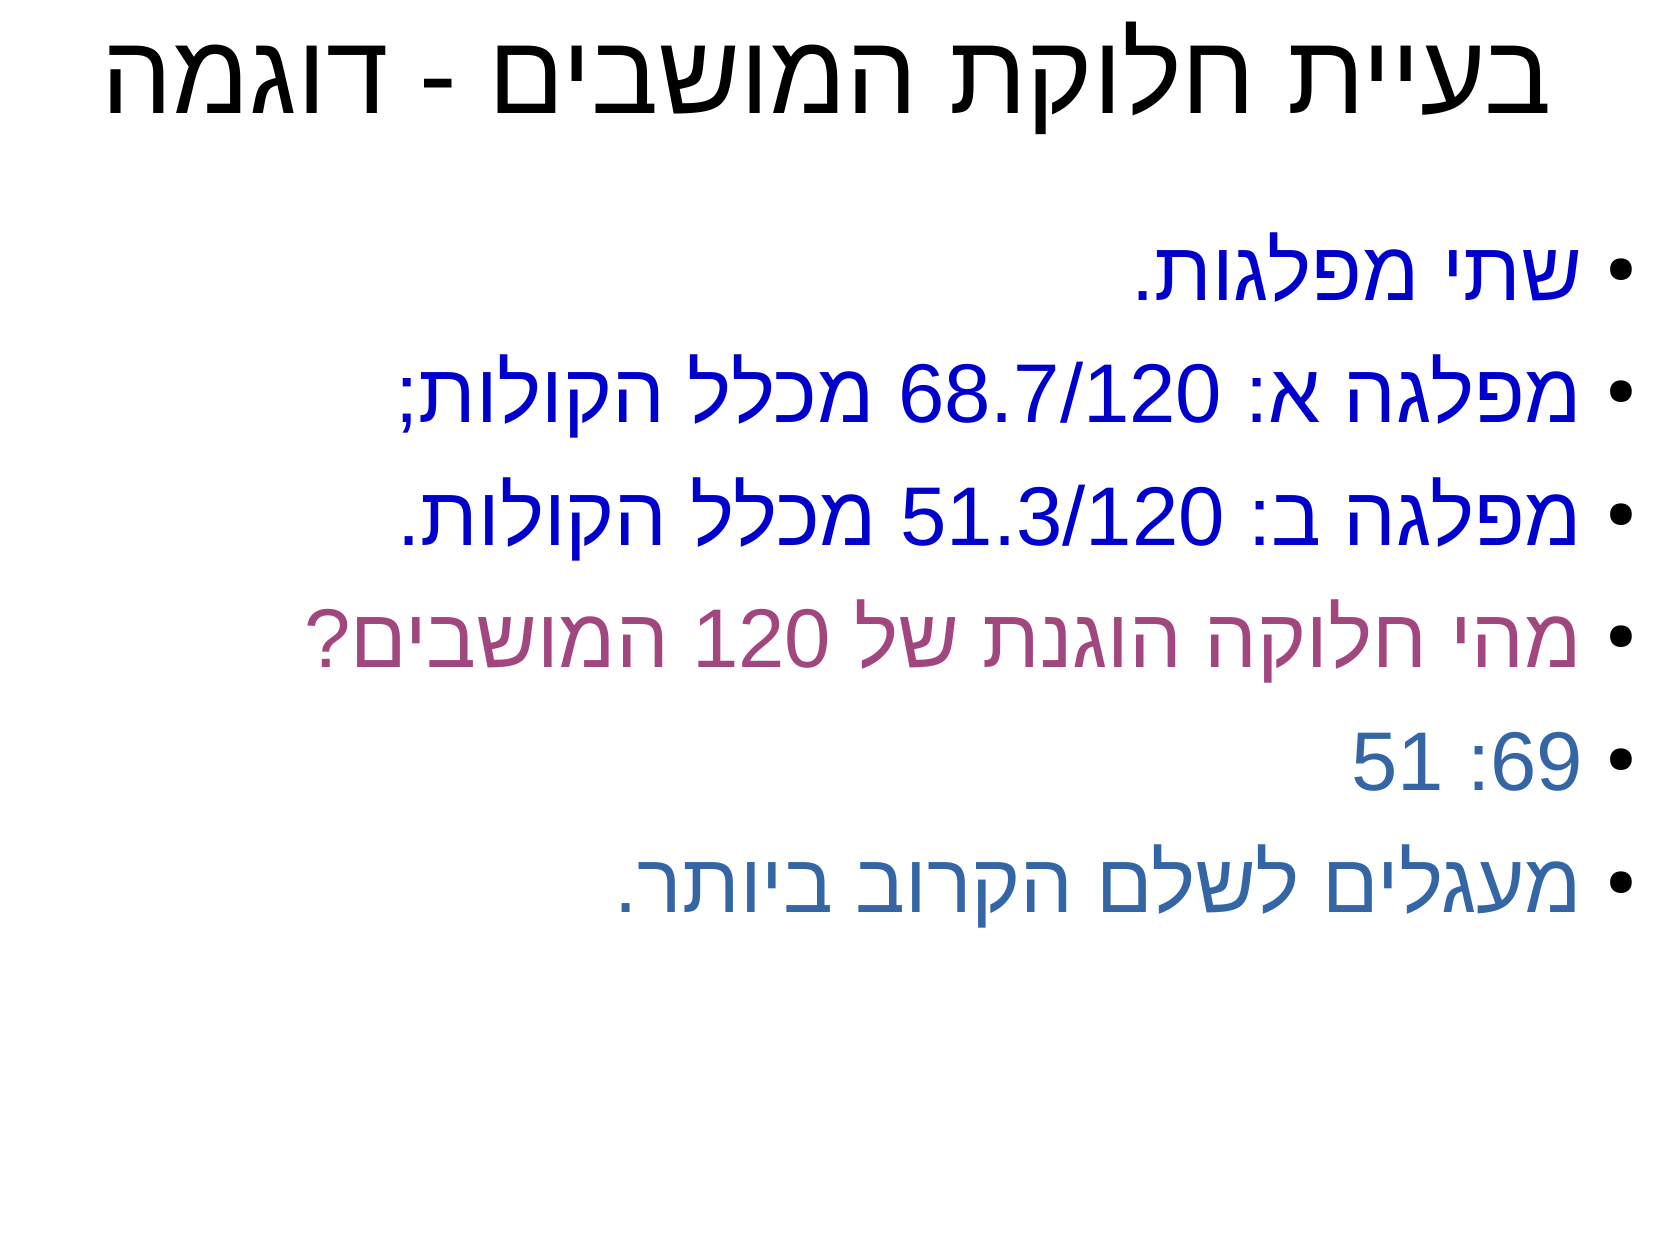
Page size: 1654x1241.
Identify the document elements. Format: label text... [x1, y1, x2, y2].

title בעיית חלוקת המושבים - דוגמה [0, 0, 1654, 151]
list שתי מפלגות. מפלגה א: 68.7/120 מכלל הקולות; מפלגה ב: 51.3/120 מכלל הקולות. מהי חלוקה הוגנת של 120 המושבים? 69: 51 מעגלים לשלם הקרוב ביותר. [0, 225, 1654, 1171]
